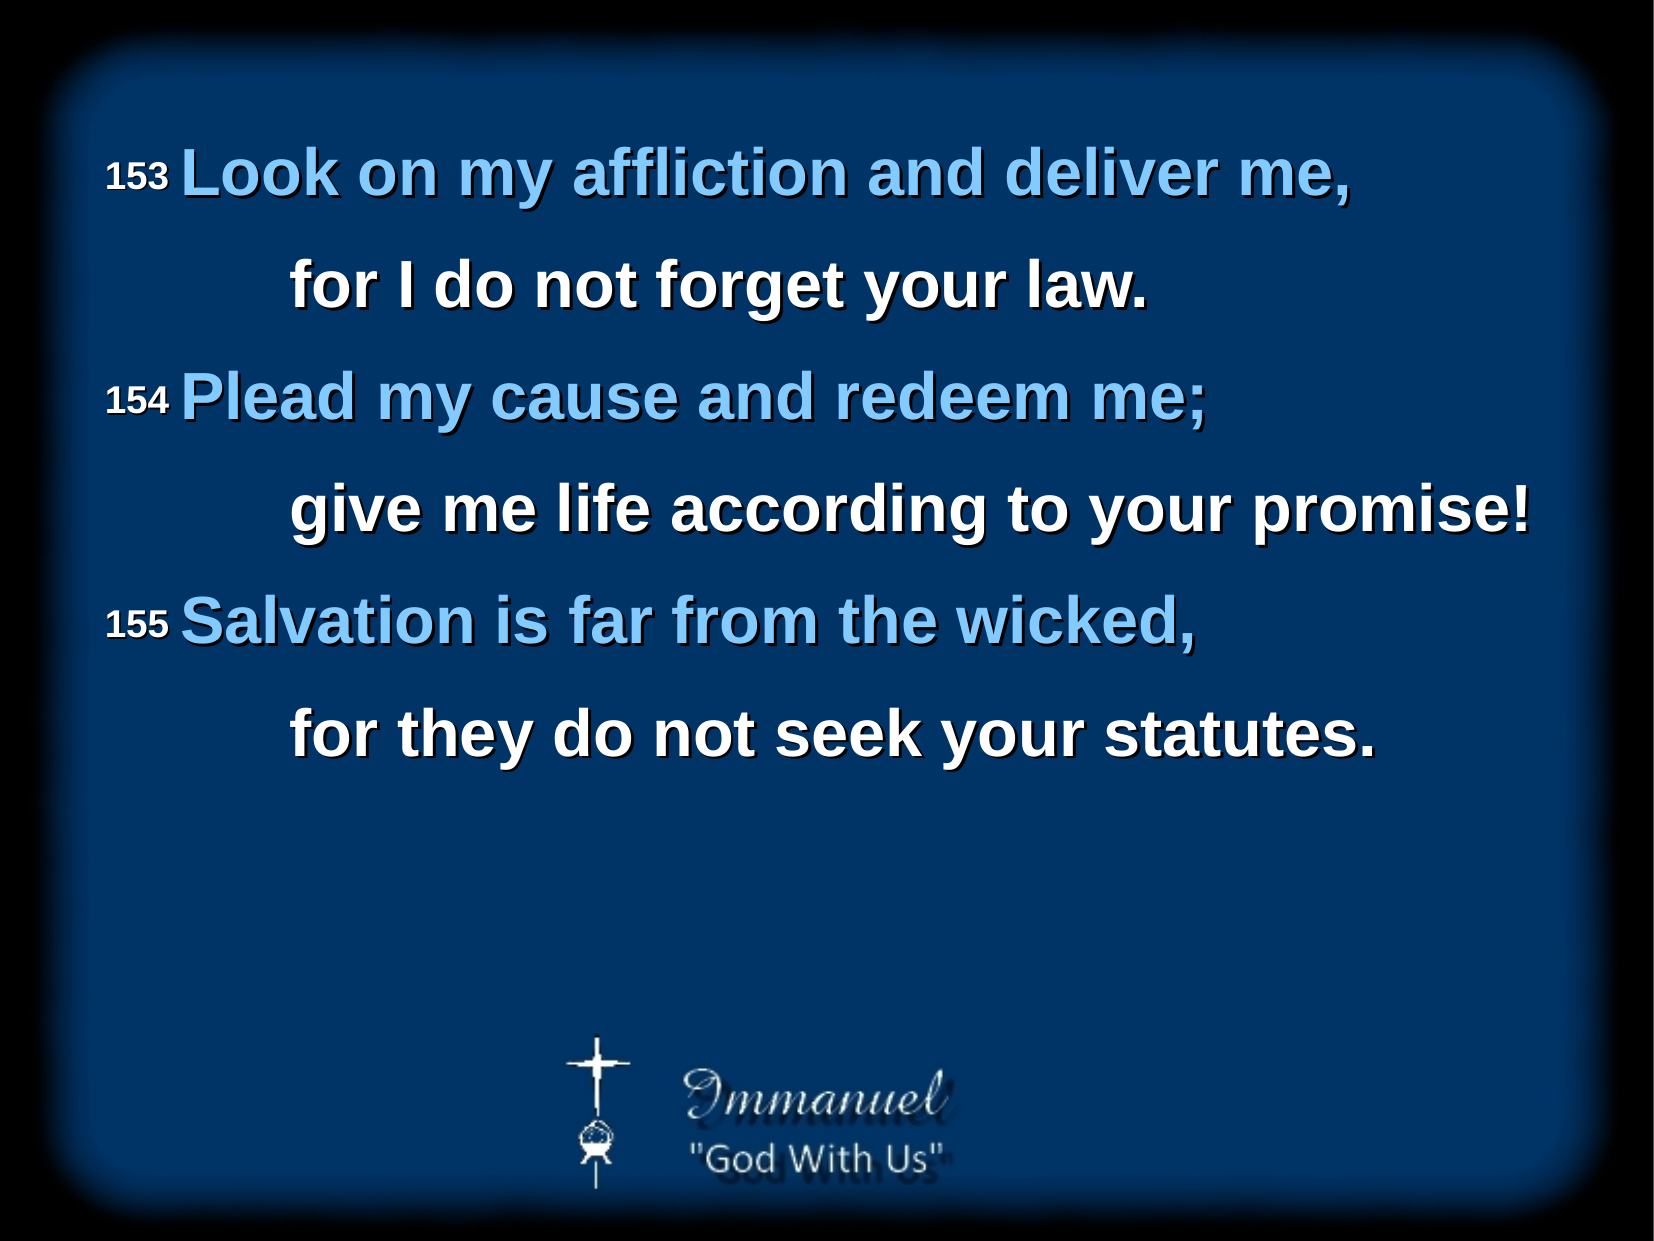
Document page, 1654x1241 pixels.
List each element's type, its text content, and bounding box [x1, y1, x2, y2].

picture [0, 0, 1654, 1241]
text_box 153 Look on my affliction and deliver me, for I do not forget your law. 154 Plead my cause and redeem me; give me life according to your promise! 155 Salvation is far from the wicked, for they do not seek your statutes. [90, 90, 1576, 736]
